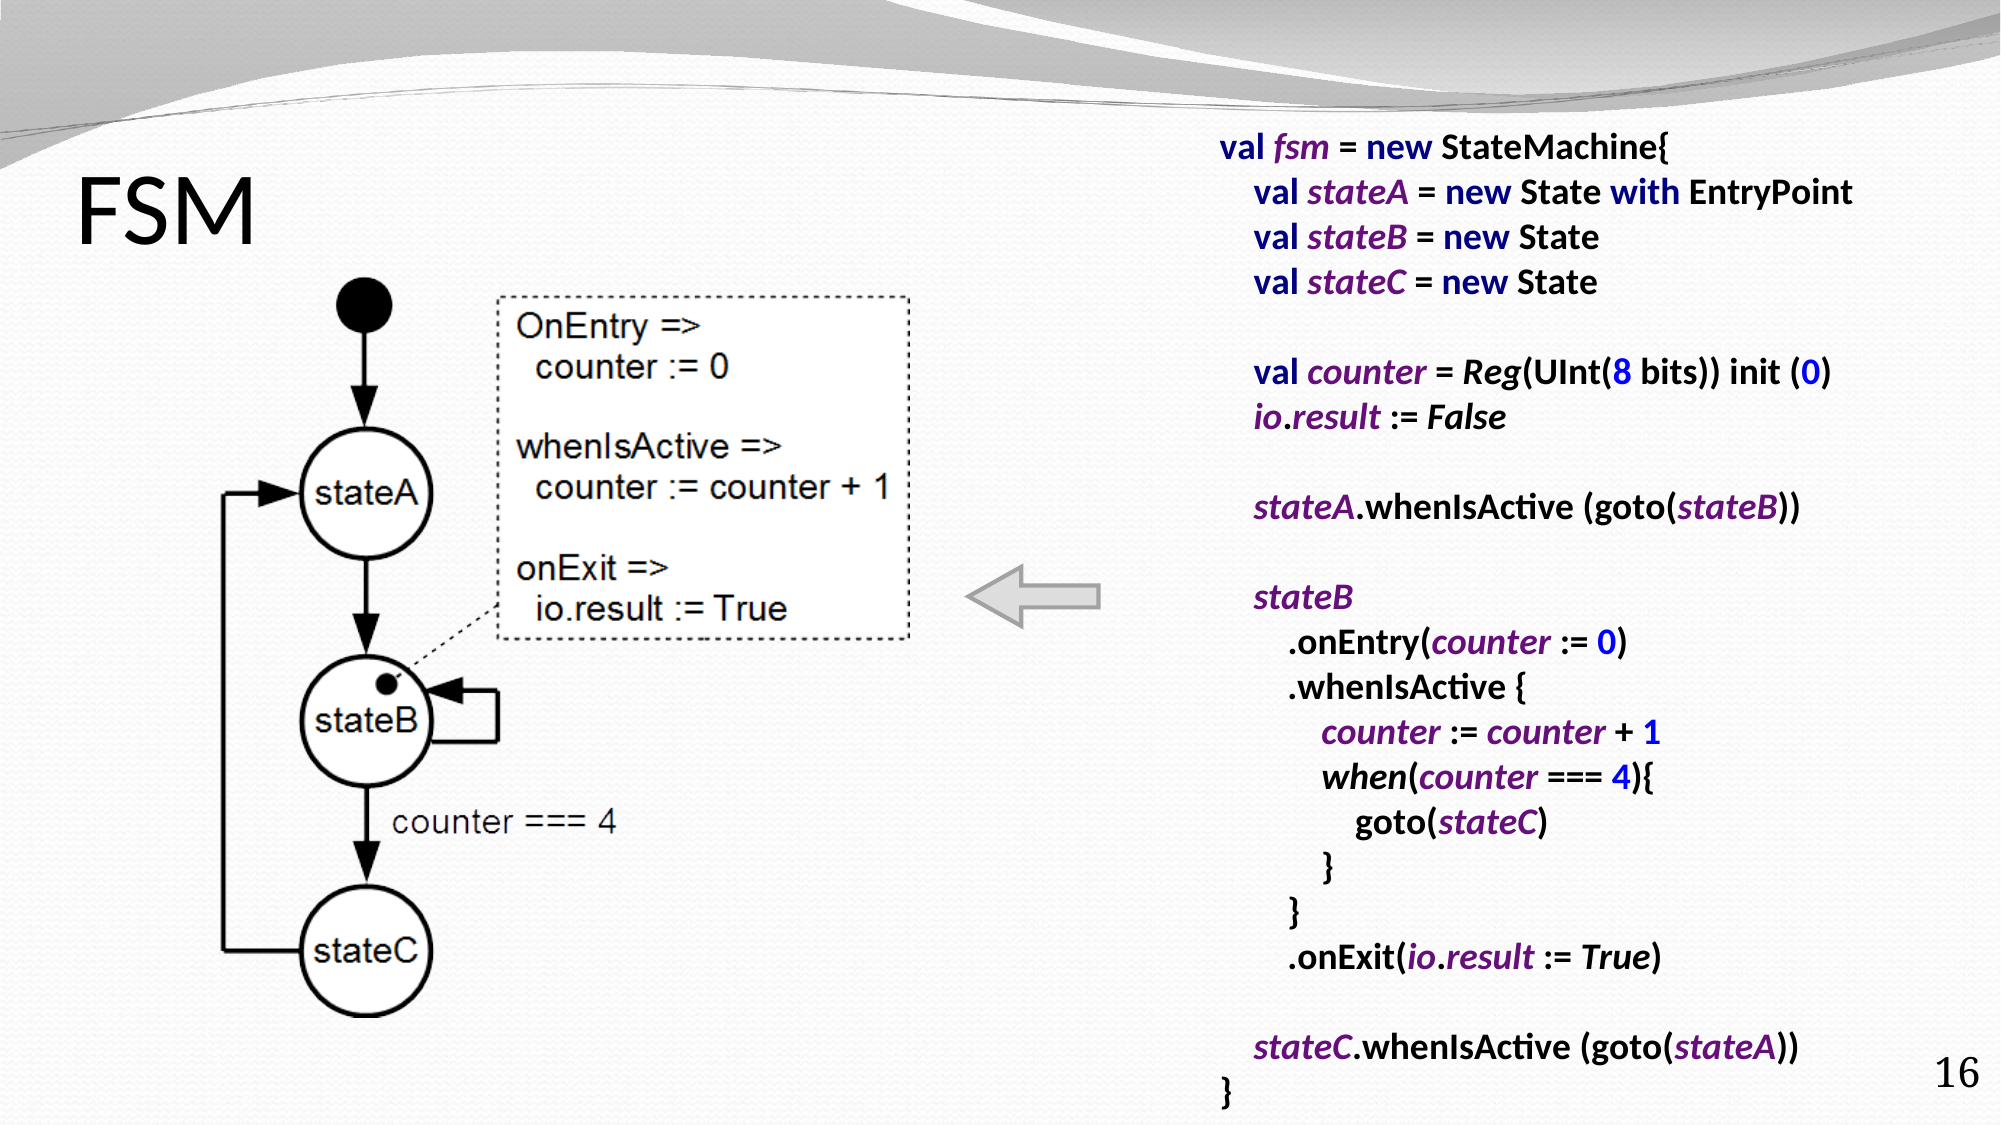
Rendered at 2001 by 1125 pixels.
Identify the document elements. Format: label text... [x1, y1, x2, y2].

text_box [968, 566, 1099, 626]
title FSM [75, 78, 1471, 266]
picture [0, 0, 2001, 1125]
text_box <numéro> [1813, 1042, 1981, 1103]
text_box val fsm = new StateMachine{ val stateA = new State with EntryPoint val stateB = new State val stateC = new State val counter = Reg(UInt(8 bits)) init (0) io.result := False stateA.whenIsActive (goto(stateB)) stateB .onEntry(counter := 0) .whenIsActive { counter := counter + 1 when(counter === 4){ goto(stateC) } } .onExit(io.result := True) stateC.whenIsActive (goto(stateA)) } [1204, 114, 1869, 1121]
